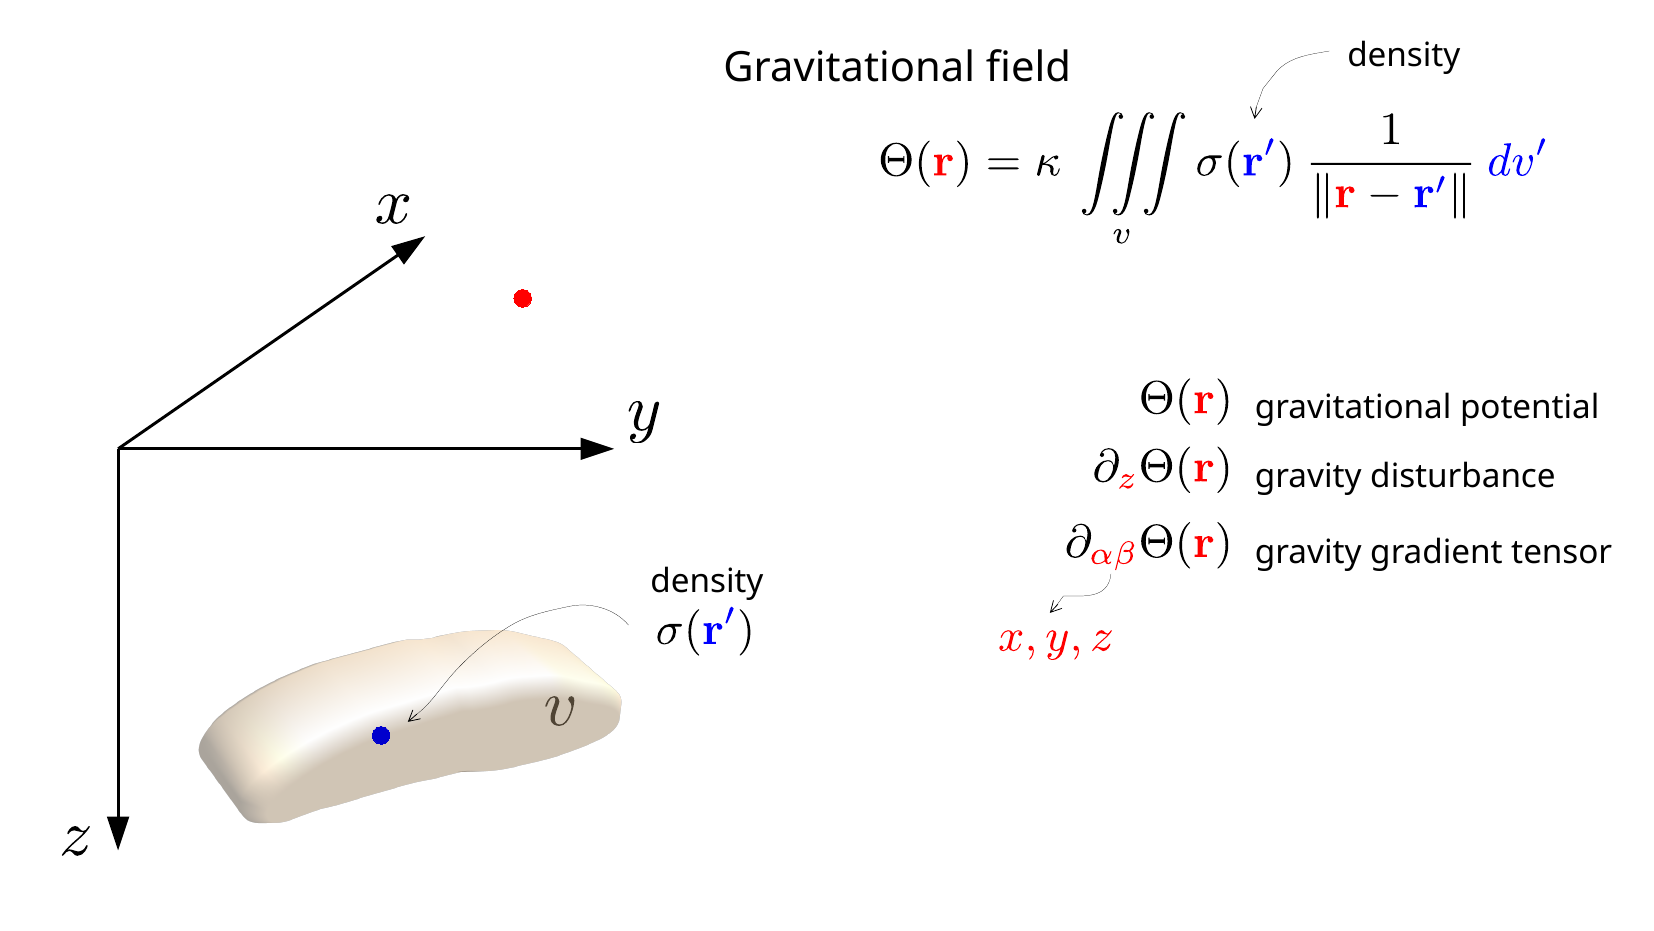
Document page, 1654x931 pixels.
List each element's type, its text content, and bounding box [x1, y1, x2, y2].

picture [626, 401, 662, 443]
picture [374, 194, 413, 224]
picture [997, 630, 1114, 660]
text_box [513, 289, 532, 308]
picture [1062, 520, 1235, 572]
text_box gravity disturbance [1240, 444, 1553, 496]
text_box Gravitational field [708, 29, 1071, 91]
text_box [372, 726, 390, 745]
picture [655, 606, 756, 656]
picture [59, 826, 93, 856]
text_box density [1332, 23, 1470, 76]
picture [1136, 376, 1235, 427]
text_box gravity gradient tensor [1240, 520, 1610, 572]
text_box gravitational potential [1240, 376, 1594, 428]
picture [878, 112, 1547, 244]
text_box density [635, 549, 773, 601]
picture [1090, 444, 1235, 495]
